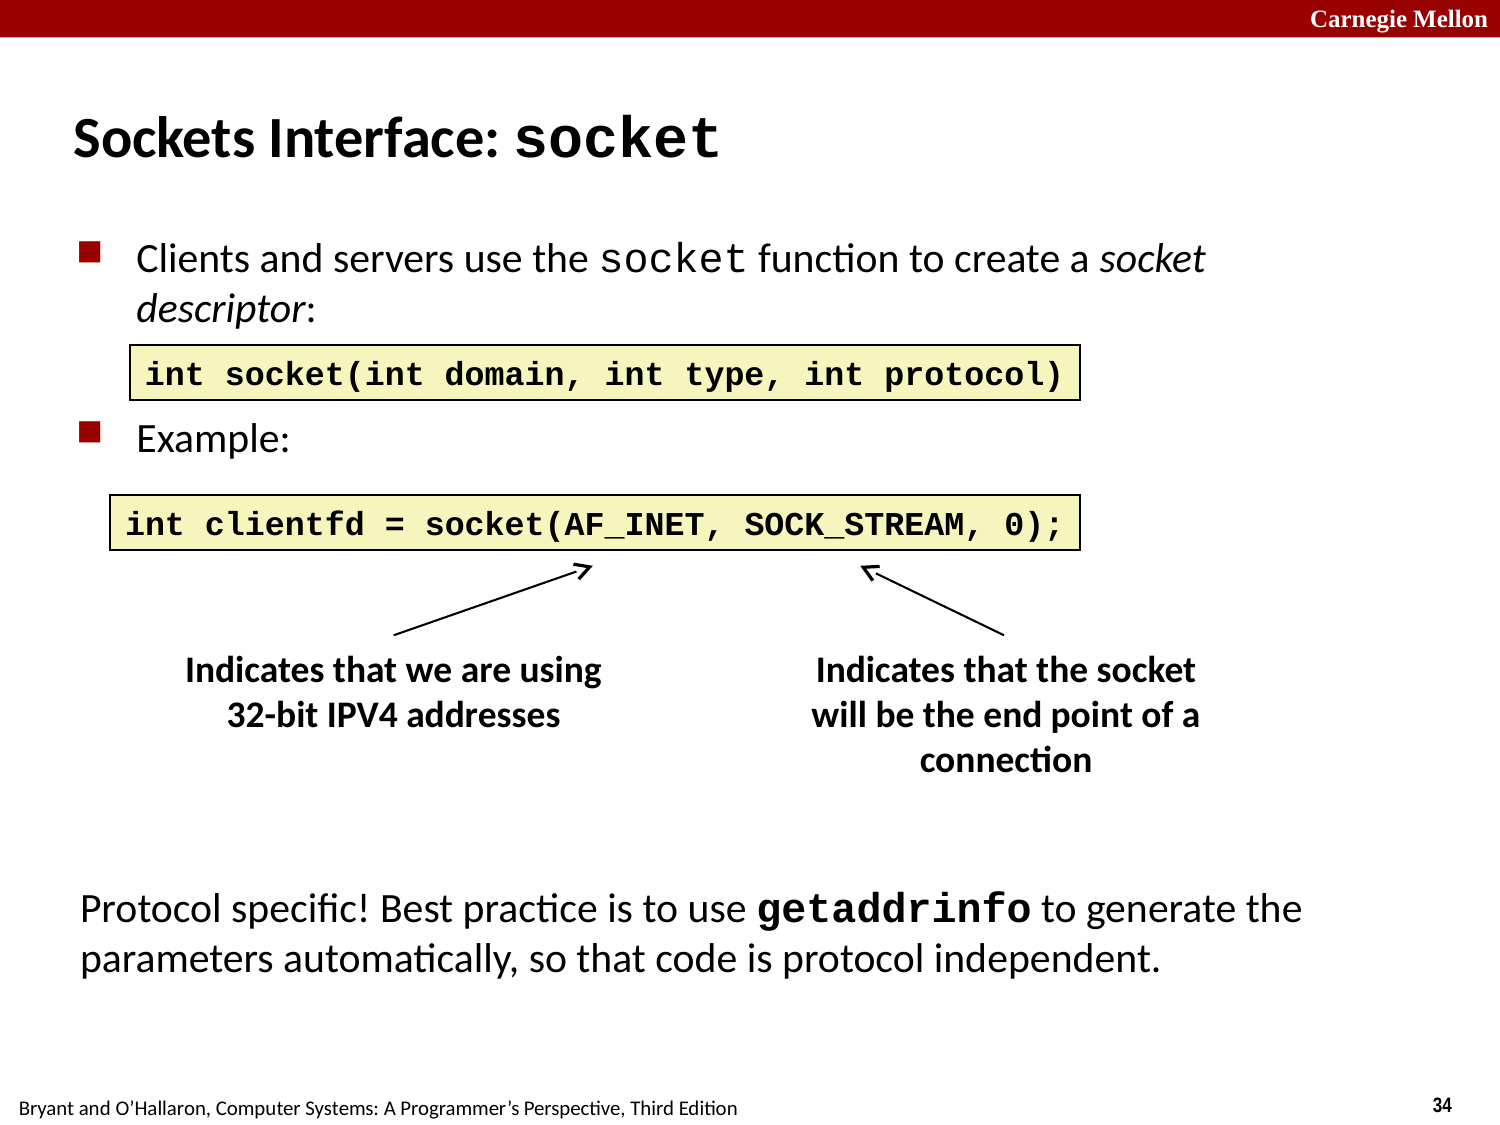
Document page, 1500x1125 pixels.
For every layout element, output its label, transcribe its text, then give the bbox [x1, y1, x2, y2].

text_box int socket(int domain, int type, int protocol) [130, 344, 1081, 400]
title Sockets Interface: socket [58, 71, 1304, 197]
text_box Indicates that we are using 32-bit IPV4 addresses [162, 637, 625, 743]
text_box Indicates that the socket will be the end point of a connection [774, 637, 1238, 788]
list Clients and servers use the socket function to create a socket descriptor: Example: Protocol specific! Best practice is to use getaddrinfo to generate the parameters automatically, so that code is protocol independent. [65, 223, 1361, 350]
text_box int clientfd = socket(AF_INET, SOCK_STREAM, 0); [110, 494, 1081, 550]
